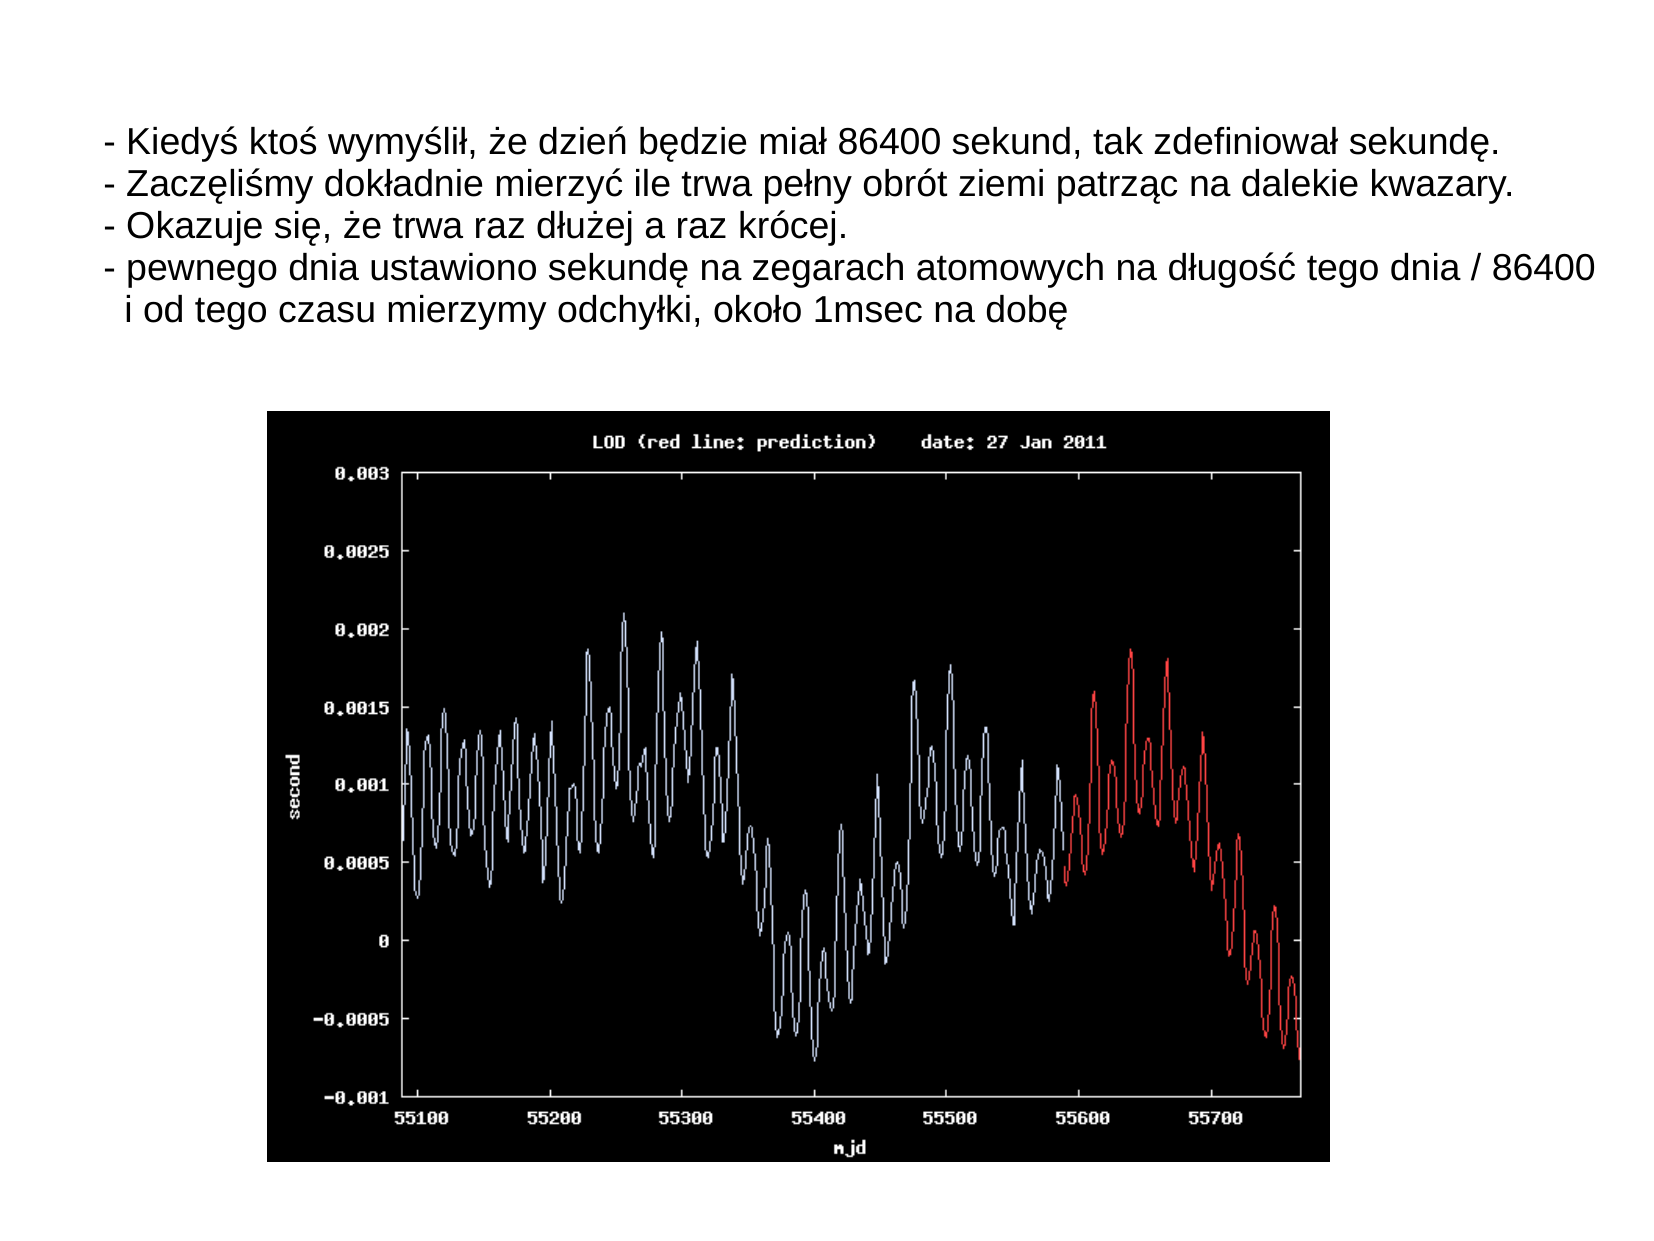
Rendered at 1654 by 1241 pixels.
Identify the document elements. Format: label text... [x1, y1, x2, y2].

picture [267, 411, 1330, 1162]
text_box - Kiedyś ktoś wymyślił, że dzień będzie miał 86400 sekund, tak zdefiniował sekundę. - Zaczęliśmy dokładnie mierzyć ile trwa pełny obrót ziemi patrząc na dalekie kwazary. - Okazuje się, że trwa raz dłużej a raz krócej. - pewnego dnia ustawiono sekundę na zegarach atomowych na długość tego dnia / 86400 i od tego czasu mierzymy odchyłki, około 1msec na dobę [88, 113, 1611, 338]
